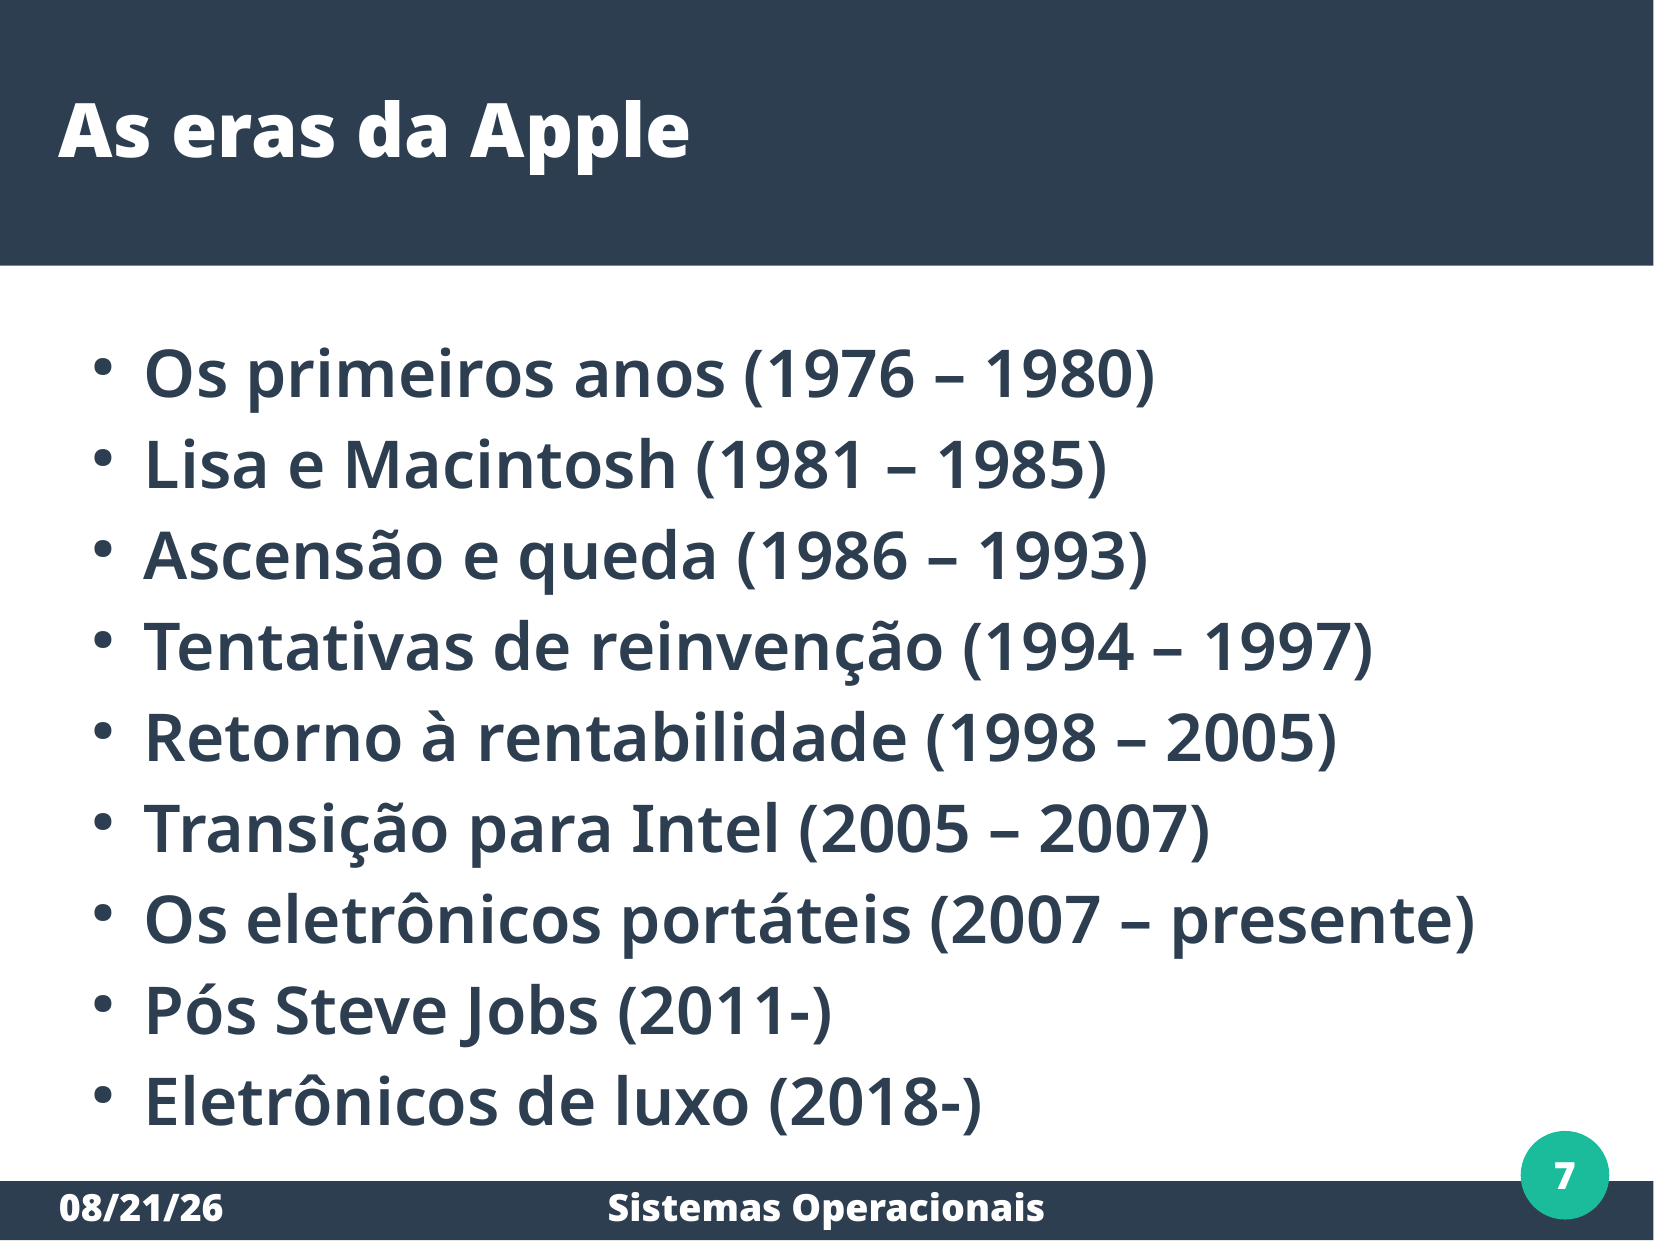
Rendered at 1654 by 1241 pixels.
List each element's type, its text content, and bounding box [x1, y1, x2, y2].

title As eras da Apple [59, 49, 1595, 207]
list Os primeiros anos (1976 – 1980) Lisa e Macintosh (1981 – 1985) Ascensão e queda (1986 – 1993) Tentativas de reinvenção (1994 – 1997) Retorno à rentabilidade (1998 – 2005) Transição para Intel (2005 – 2007) Os eletrônicos portáteis (2007 – presente) Pós Steve Jobs (2011-) Eletrônicos de luxo (2018-) [59, 324, 1595, 1152]
